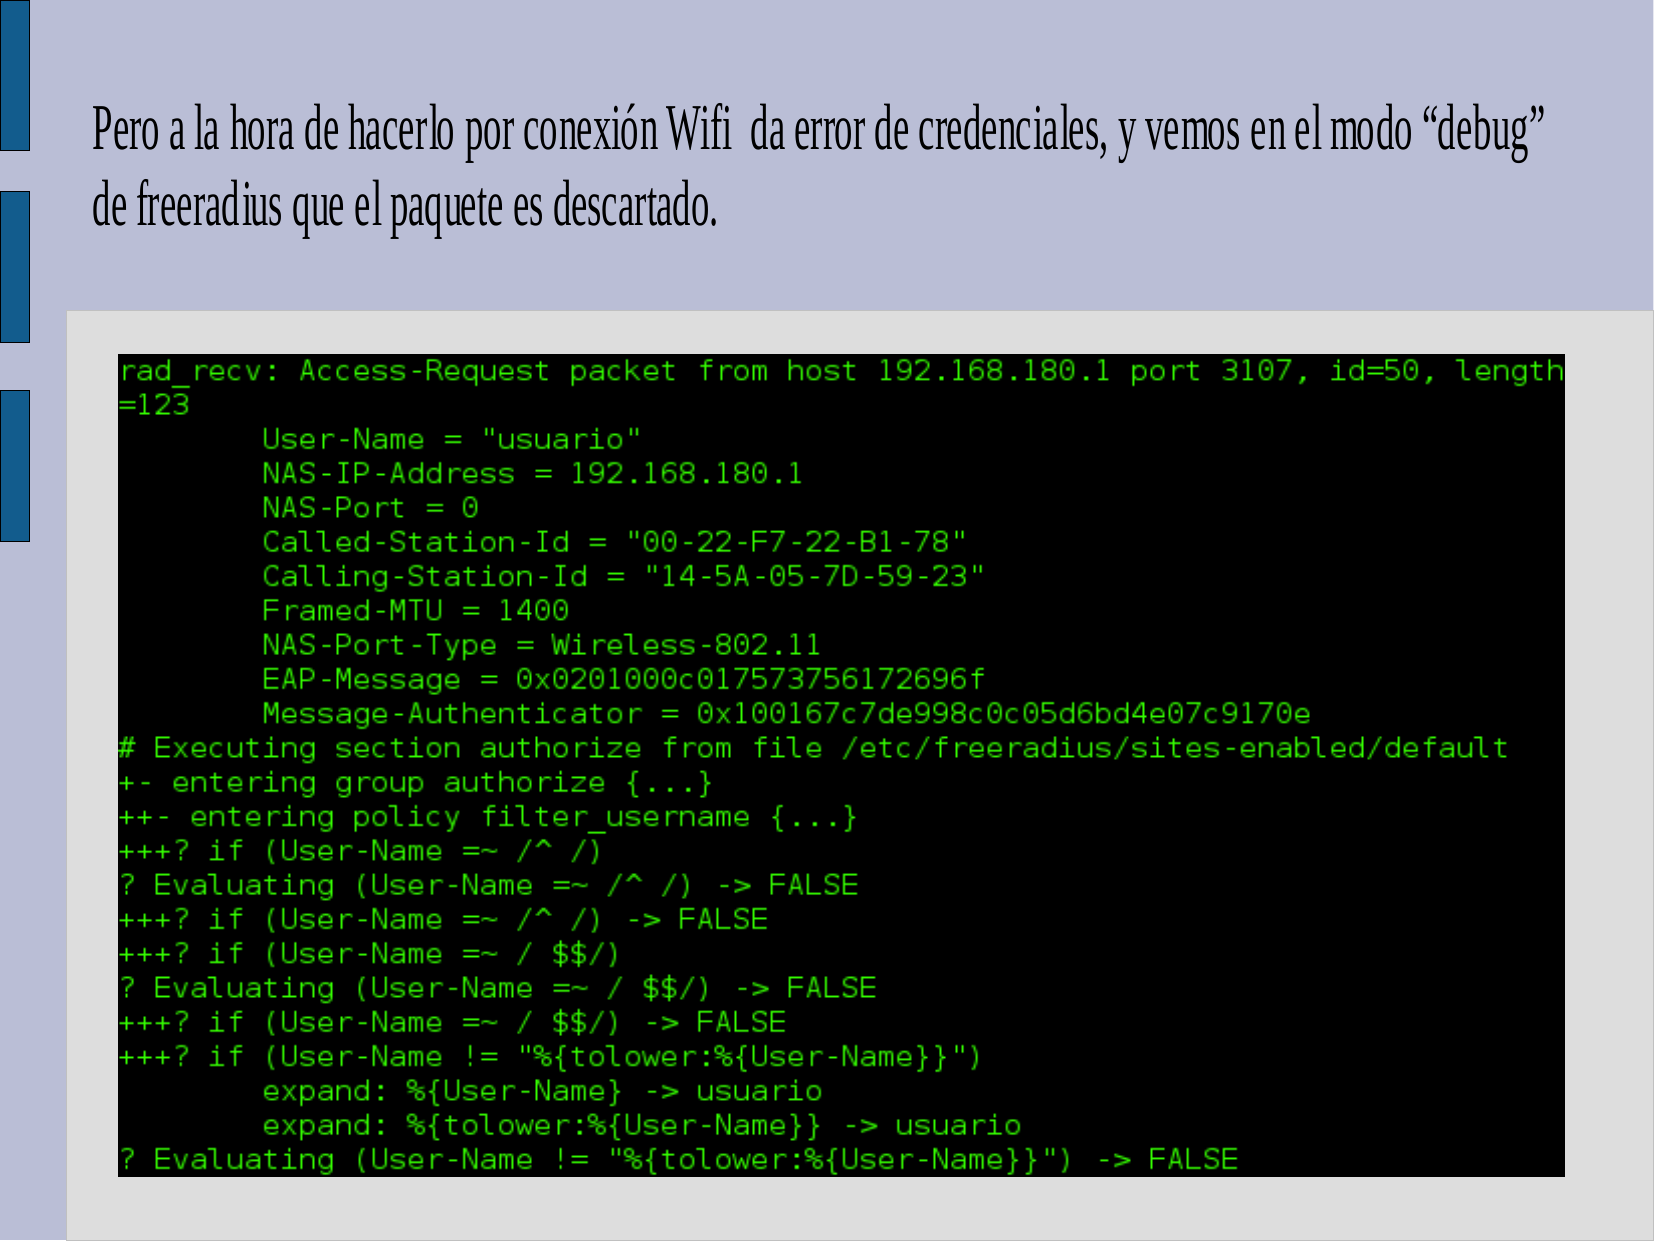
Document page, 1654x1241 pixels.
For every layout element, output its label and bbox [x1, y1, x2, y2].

chart [90, 88, 1565, 552]
picture [118, 354, 1565, 1177]
